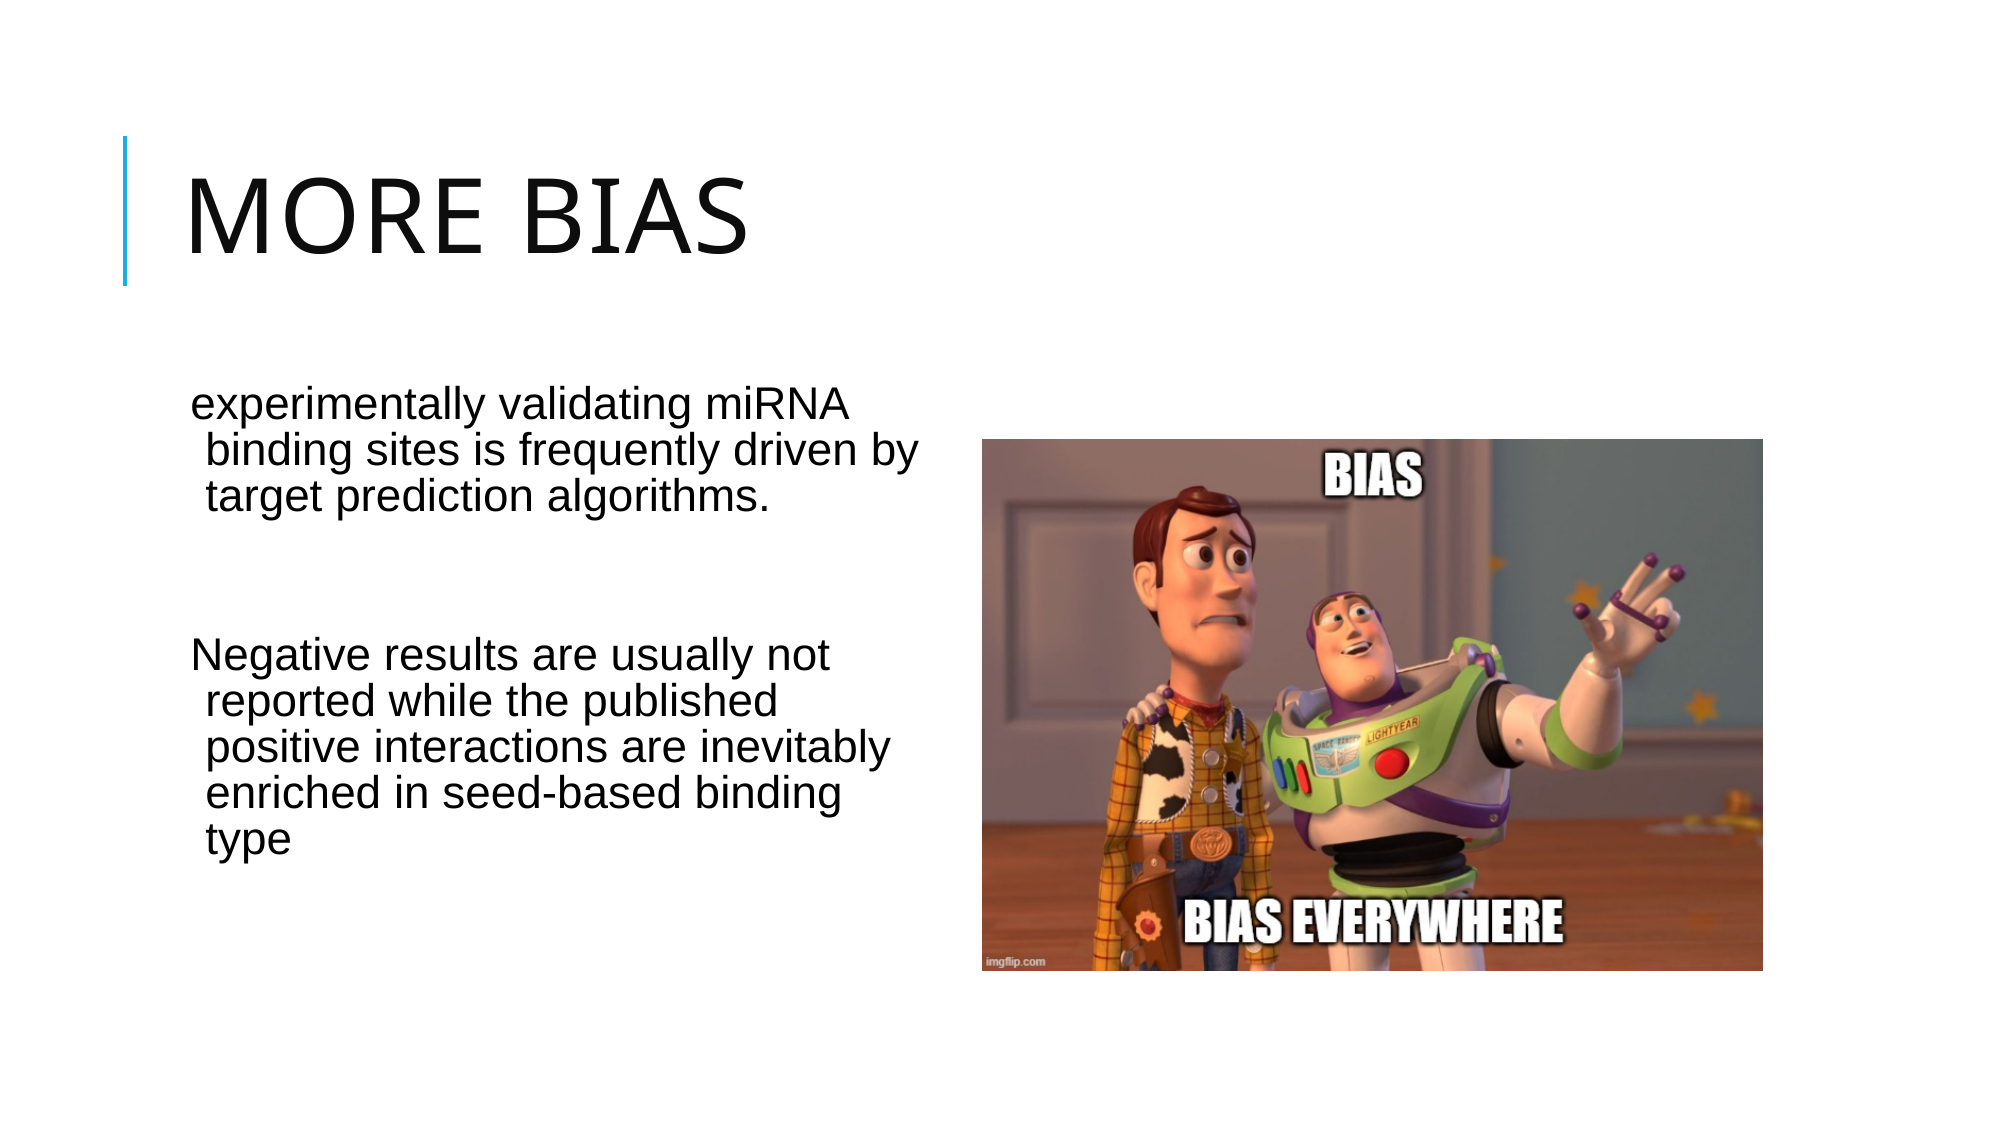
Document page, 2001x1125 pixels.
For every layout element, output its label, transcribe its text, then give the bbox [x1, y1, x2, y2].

list experimentally validating miRNA binding sites is frequently driven by target prediction algorithms. Negative results are usually not reported while the published positive interactions are inevitably enriched in seed-based binding type [168, 375, 949, 1036]
title More bias [168, 96, 1763, 343]
picture [982, 439, 1763, 971]
